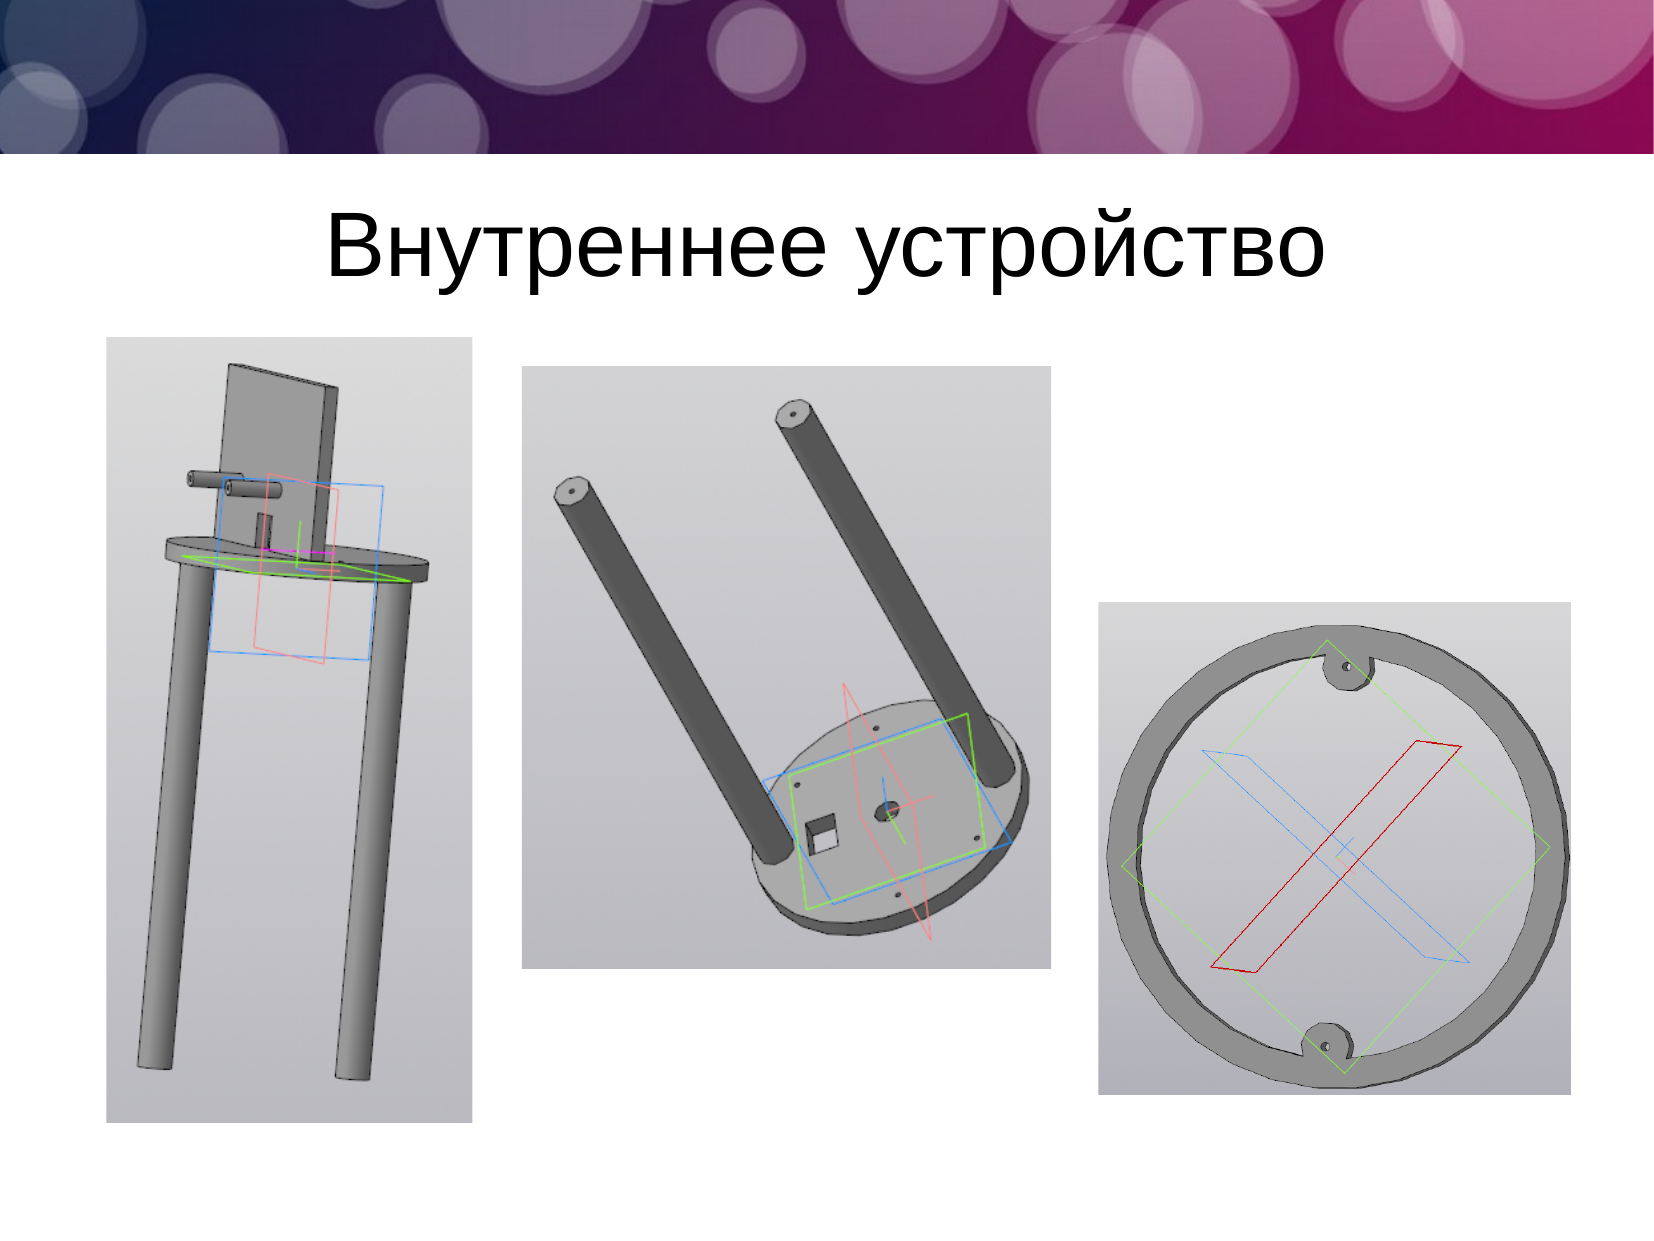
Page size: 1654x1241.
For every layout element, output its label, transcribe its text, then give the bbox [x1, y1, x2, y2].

picture [106, 337, 473, 1123]
title Внутреннее устройство [82, 159, 1571, 331]
picture [0, 0, 1654, 154]
picture [521, 366, 1052, 969]
picture [1098, 602, 1571, 1095]
